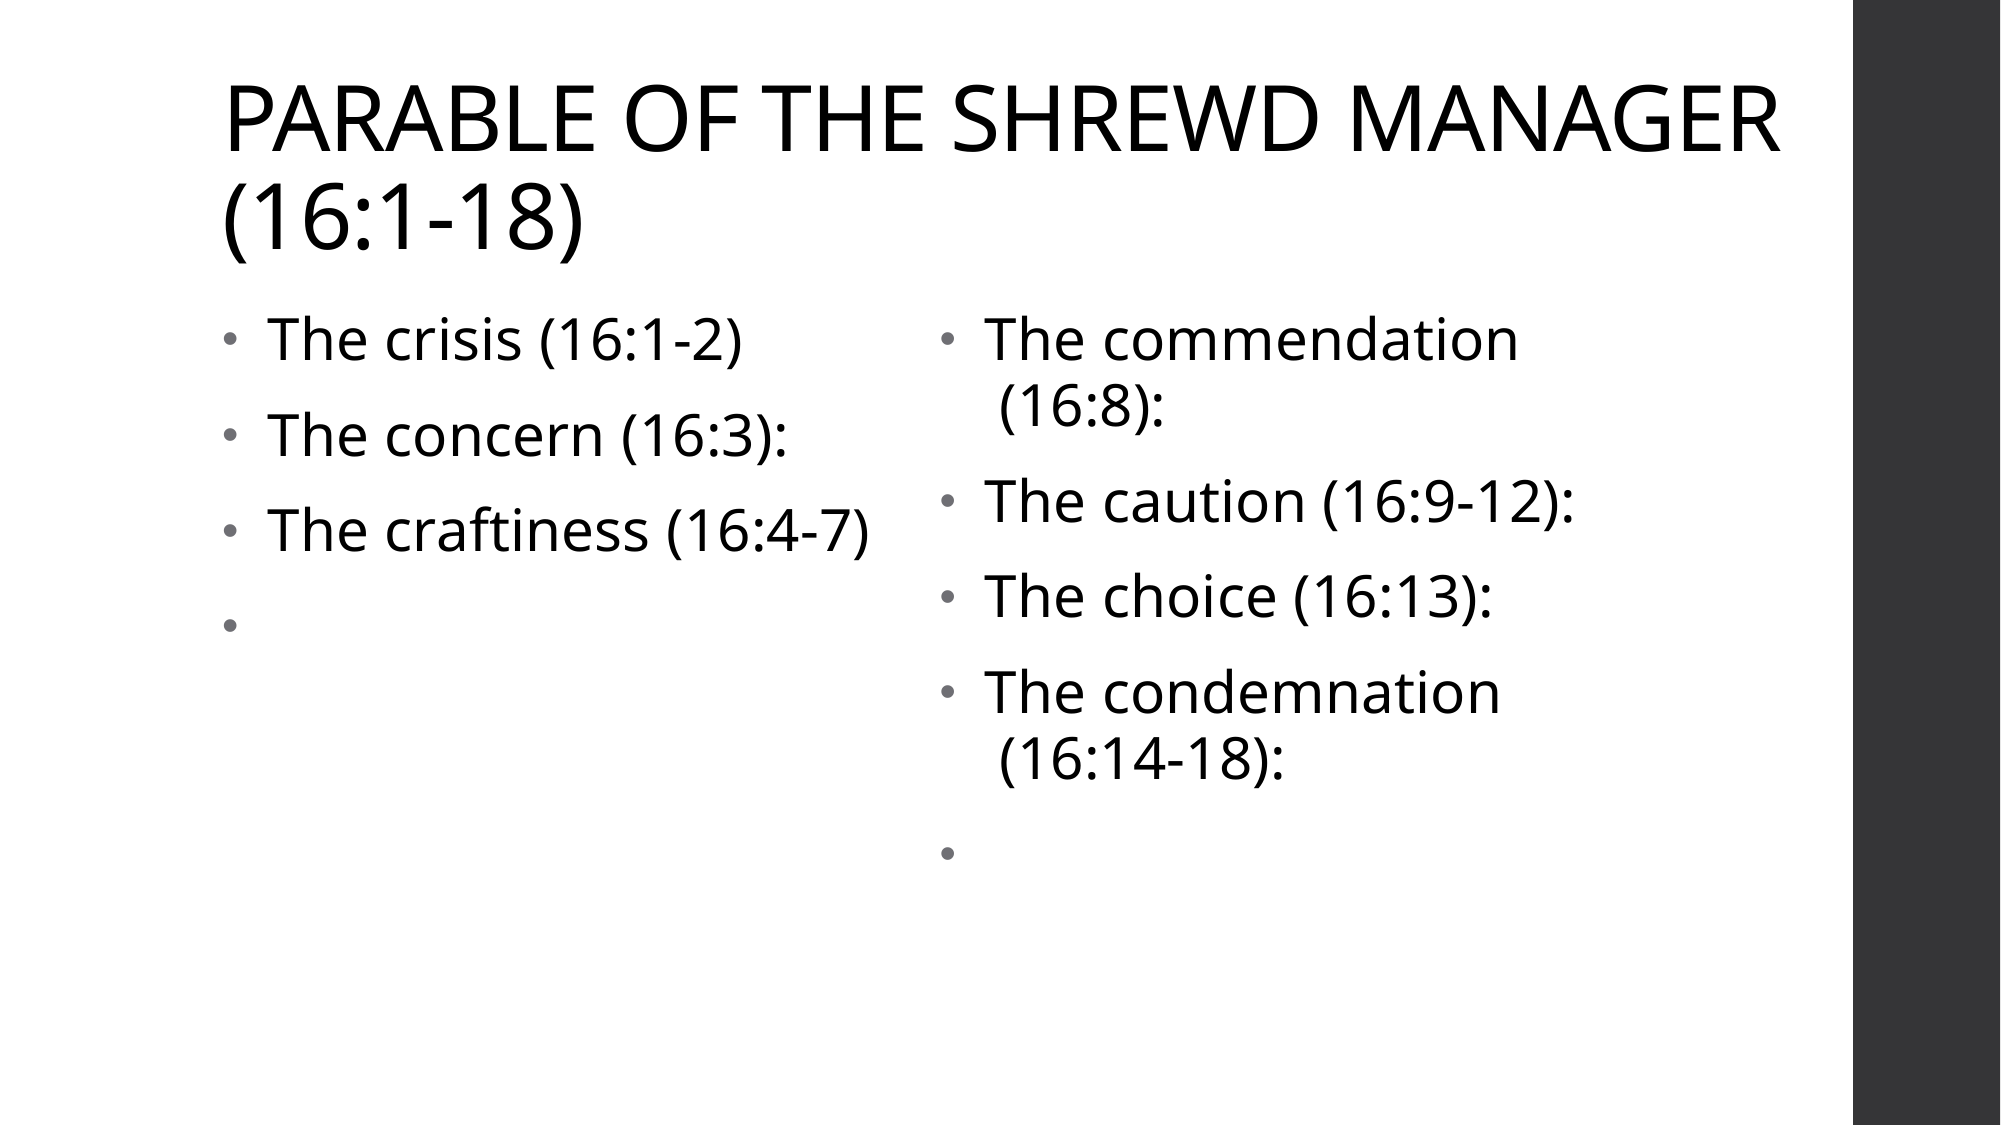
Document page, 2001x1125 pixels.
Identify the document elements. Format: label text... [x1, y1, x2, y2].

title PARABLE OF THE SHREWD MANAGER (16:1-18) [206, 60, 1797, 278]
list The commendation (16:8): The caution (16:9-12): The choice (16:13): The condemnation (16:14-18): [924, 299, 1617, 1014]
list The crisis (16:1-2) The concern (16:3): The craftiness (16:4-7) [207, 299, 900, 1014]
